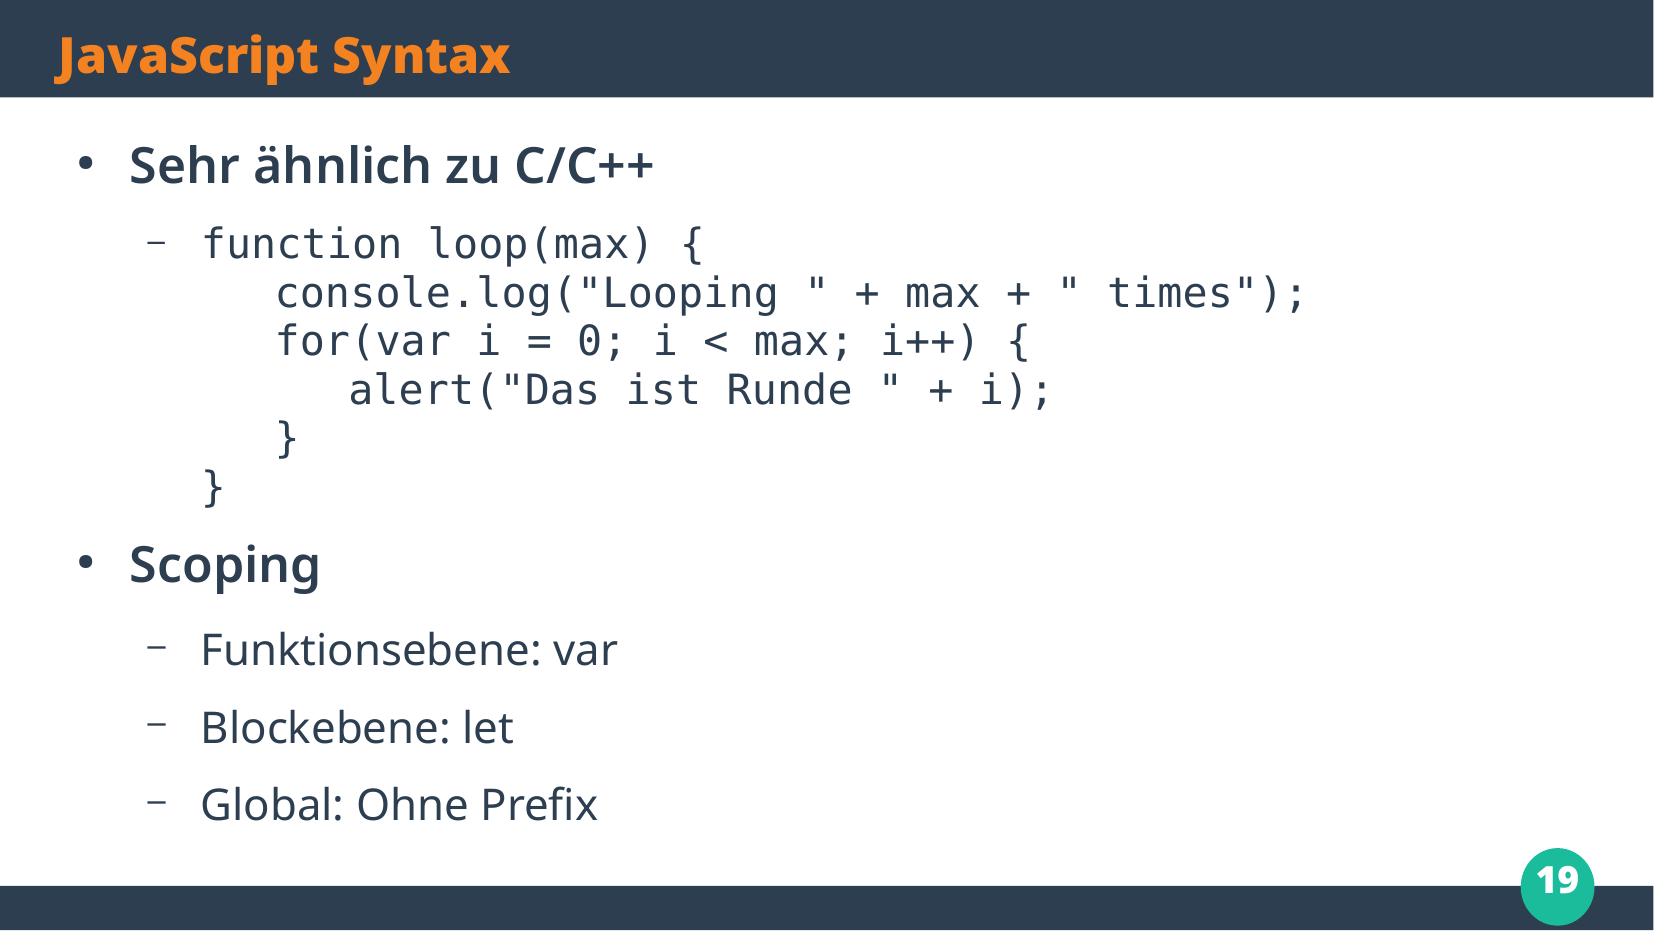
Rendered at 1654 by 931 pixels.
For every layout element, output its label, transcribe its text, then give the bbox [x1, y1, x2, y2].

list Sehr ähnlich zu C/C++ function loop(max) { console.log("Looping " + max + " times"); for(var i = 0; i < max; i++) { alert("Das ist Runde " + i); } } Scoping Funktionsebene: var Blockebene: let Global: Ohne Prefix [59, 129, 1595, 864]
title JavaScript Syntax [59, 8, 1595, 89]
